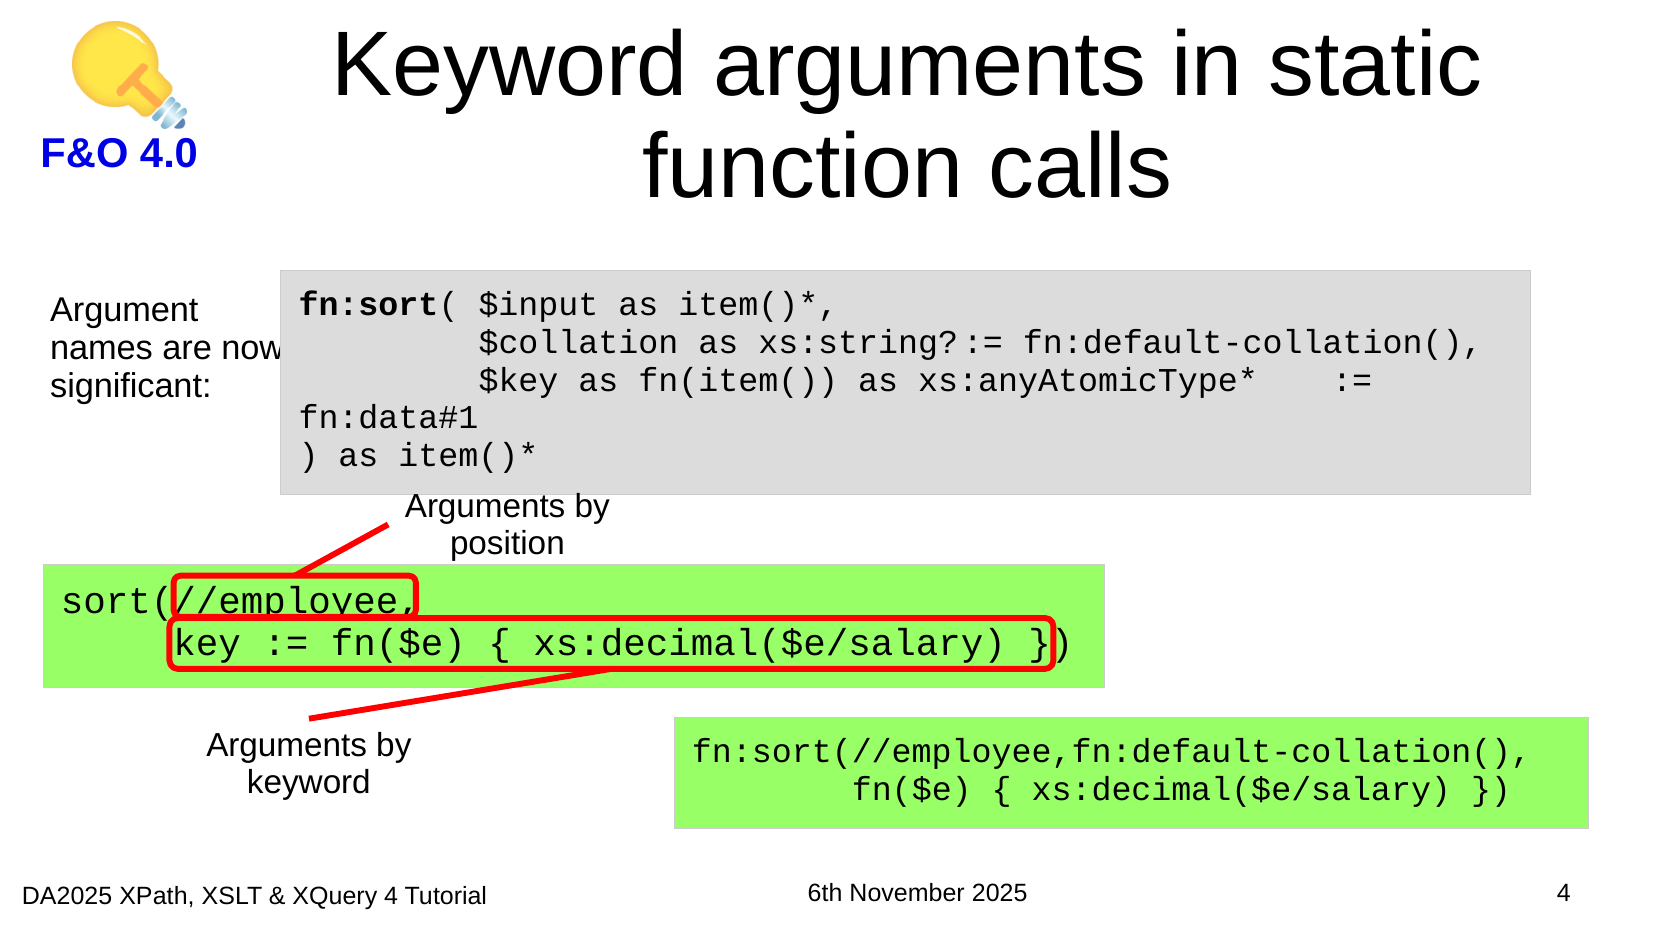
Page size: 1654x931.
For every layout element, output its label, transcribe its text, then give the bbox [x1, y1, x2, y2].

text_box sort(//employee, key := fn($e) { xs:decimal($e/salary) }) [310, 564, 1105, 688]
text_box sort(//employee, key := fn($e) { xs:decimal($e/salary) }) [173, 621, 1050, 665]
list Argument names are now significant: [50, 290, 280, 440]
picture [72, 21, 187, 129]
text_box fn:sort(//employee,fn:default-collation(), fn($e) { xs:decimal($e/salary) }) [674, 717, 1589, 829]
title Keyword arguments in static function calls [244, 12, 1571, 218]
text_box fn:sort( $input as item()*, $collation as xs:string? := fn:default-collation(), $key as fn(item()) as xs:anyAtomicType* := fn:data#1 ) as item()* [280, 270, 1531, 457]
text_box Arguments by keyword [166, 718, 452, 808]
text_box Arguments by position [388, 480, 627, 569]
text_box sort(//employee, key := fn($e) { xs:decimal($e/salary) }) [43, 564, 568, 688]
text_box sort(//employee, key := fn($e) { xs:decimal($e/salary) }) [177, 579, 412, 613]
